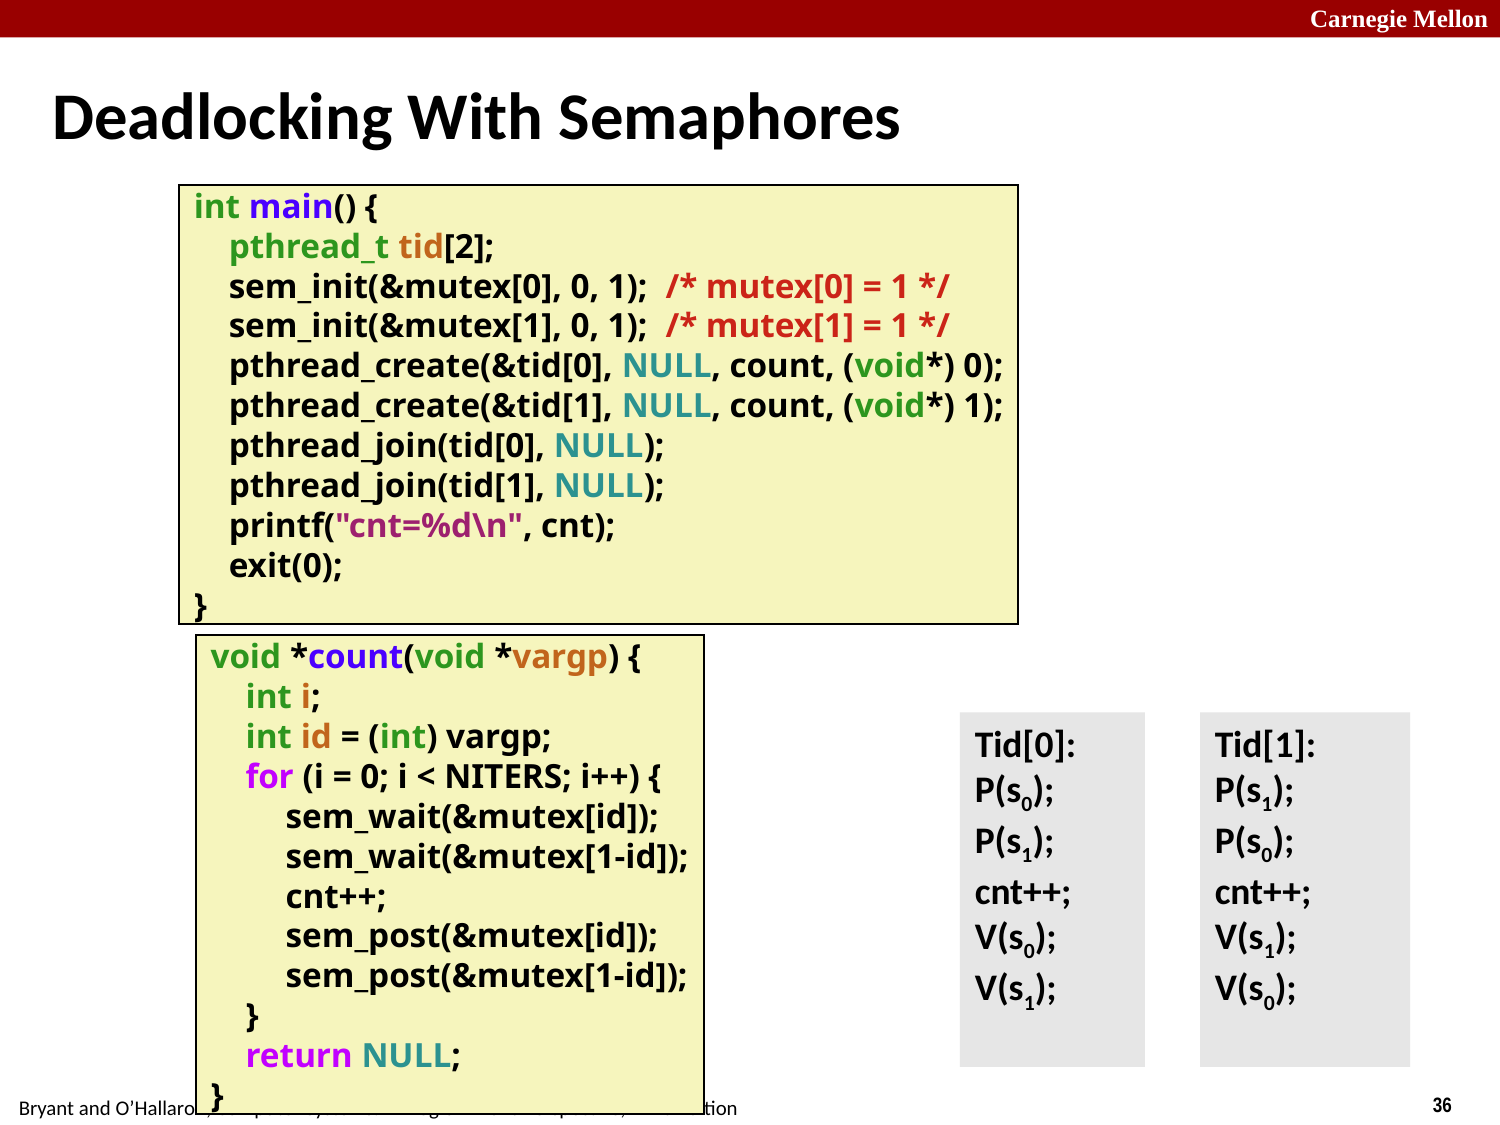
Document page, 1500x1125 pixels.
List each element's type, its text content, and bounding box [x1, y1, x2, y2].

text_box int main() { pthread_t tid[2]; sem_init(&mutex[0], 0, 1); /* mutex[0] = 1 */ sem_init(&mutex[1], 0, 1); /* mutex[1] = 1 */ pthread_create(&tid[0], NULL, count, (void*) 0); pthread_create(&tid[1], NULL, count, (void*) 1); pthread_join(tid[0], NULL); pthread_join(tid[1], NULL); printf("cnt=%d\n", cnt); exit(0); } [178, 184, 1019, 625]
text_box Tid[0]: P(s0); P(s1); cnt++; V(s0); V(s1); [959, 712, 1145, 1067]
text_box Tid[1]: P(s1); P(s0); cnt++; V(s1); V(s0); [1200, 712, 1411, 1067]
title Deadlocking With Semaphores [37, 50, 1283, 175]
text_box void *count(void *vargp) { int i; int id = (int) vargp; for (i = 0; i < NITERS; i++) { sem_wait(&mutex[id]); sem_wait(&mutex[1-id]); cnt++; sem_post(&mutex[id]); sem_post(&mutex[1-id]); } return NULL; } [195, 635, 704, 1115]
